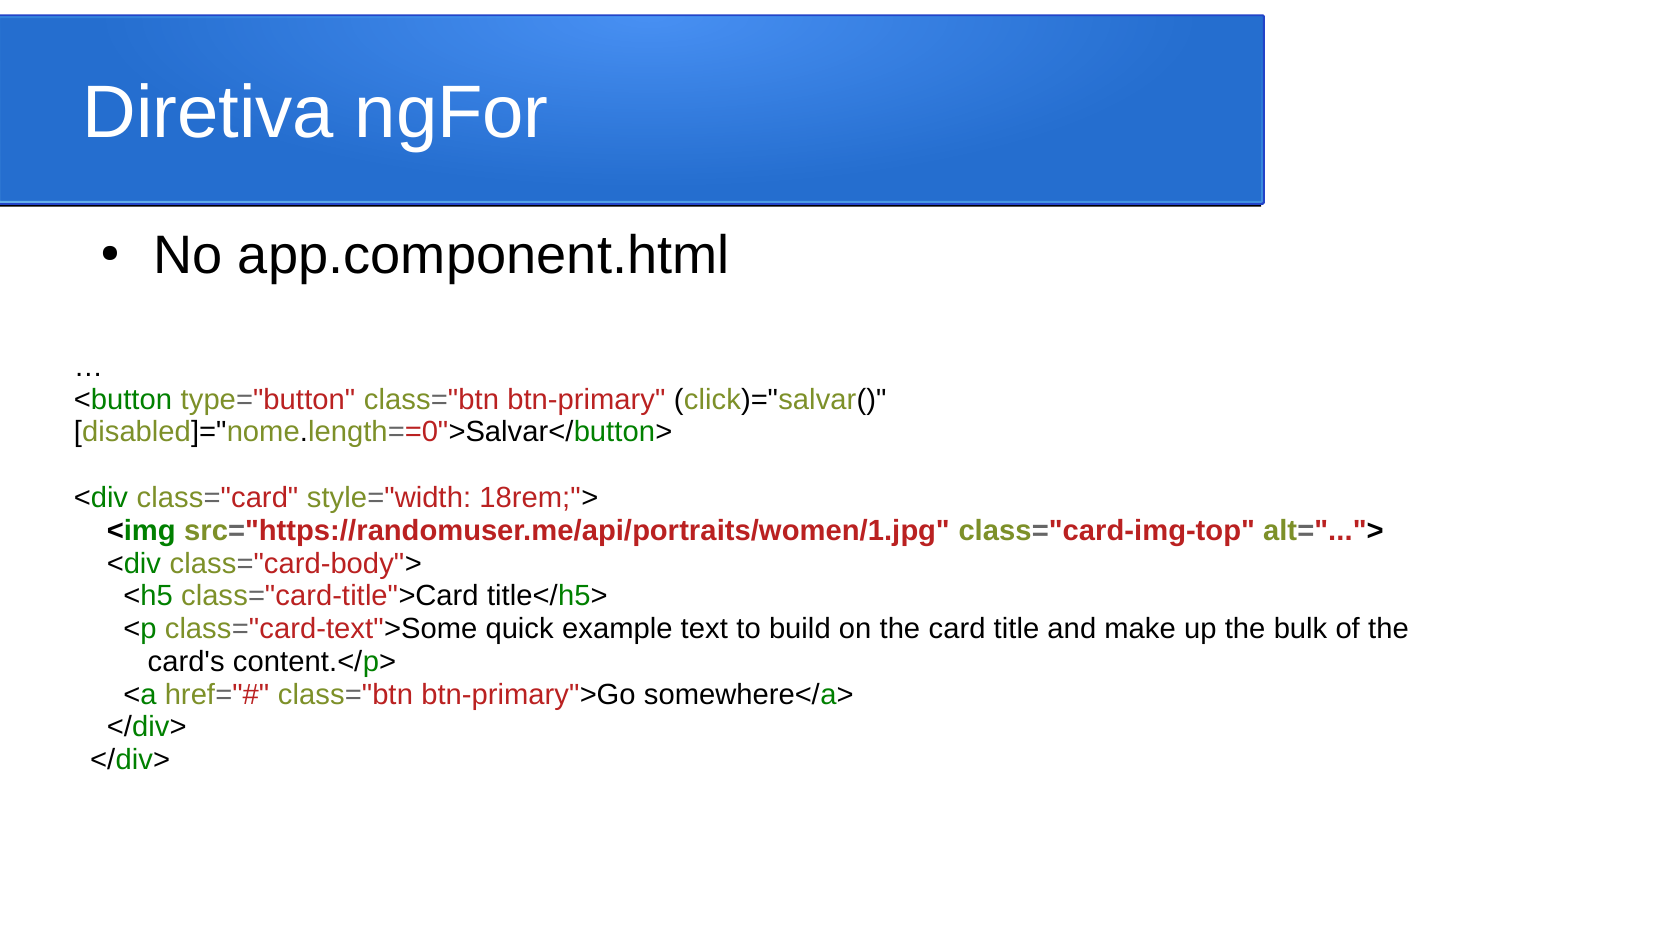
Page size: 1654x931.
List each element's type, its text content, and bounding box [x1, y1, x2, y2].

title Diretiva ngFor [82, 35, 1235, 189]
text_box … <button type="button" class="btn btn-primary" (click)="salvar()" [disabled]="nome.length==0">Salvar</button> <div class="card" style="width: 18rem;"> <img src="https://randomuser.me/api/portraits/women/1.jpg" class="card-img-top" alt="..."> <div class="card-body"> <h5 class="card-title">Card title</h5> <p class="card-text">Some quick example text to build on the card title and make up the bulk of the card's content.</p> <a href="#" class="btn btn-primary">Go somewhere</a> </div> </div> [59, 342, 1501, 784]
list No app.component.html [82, 224, 1571, 764]
